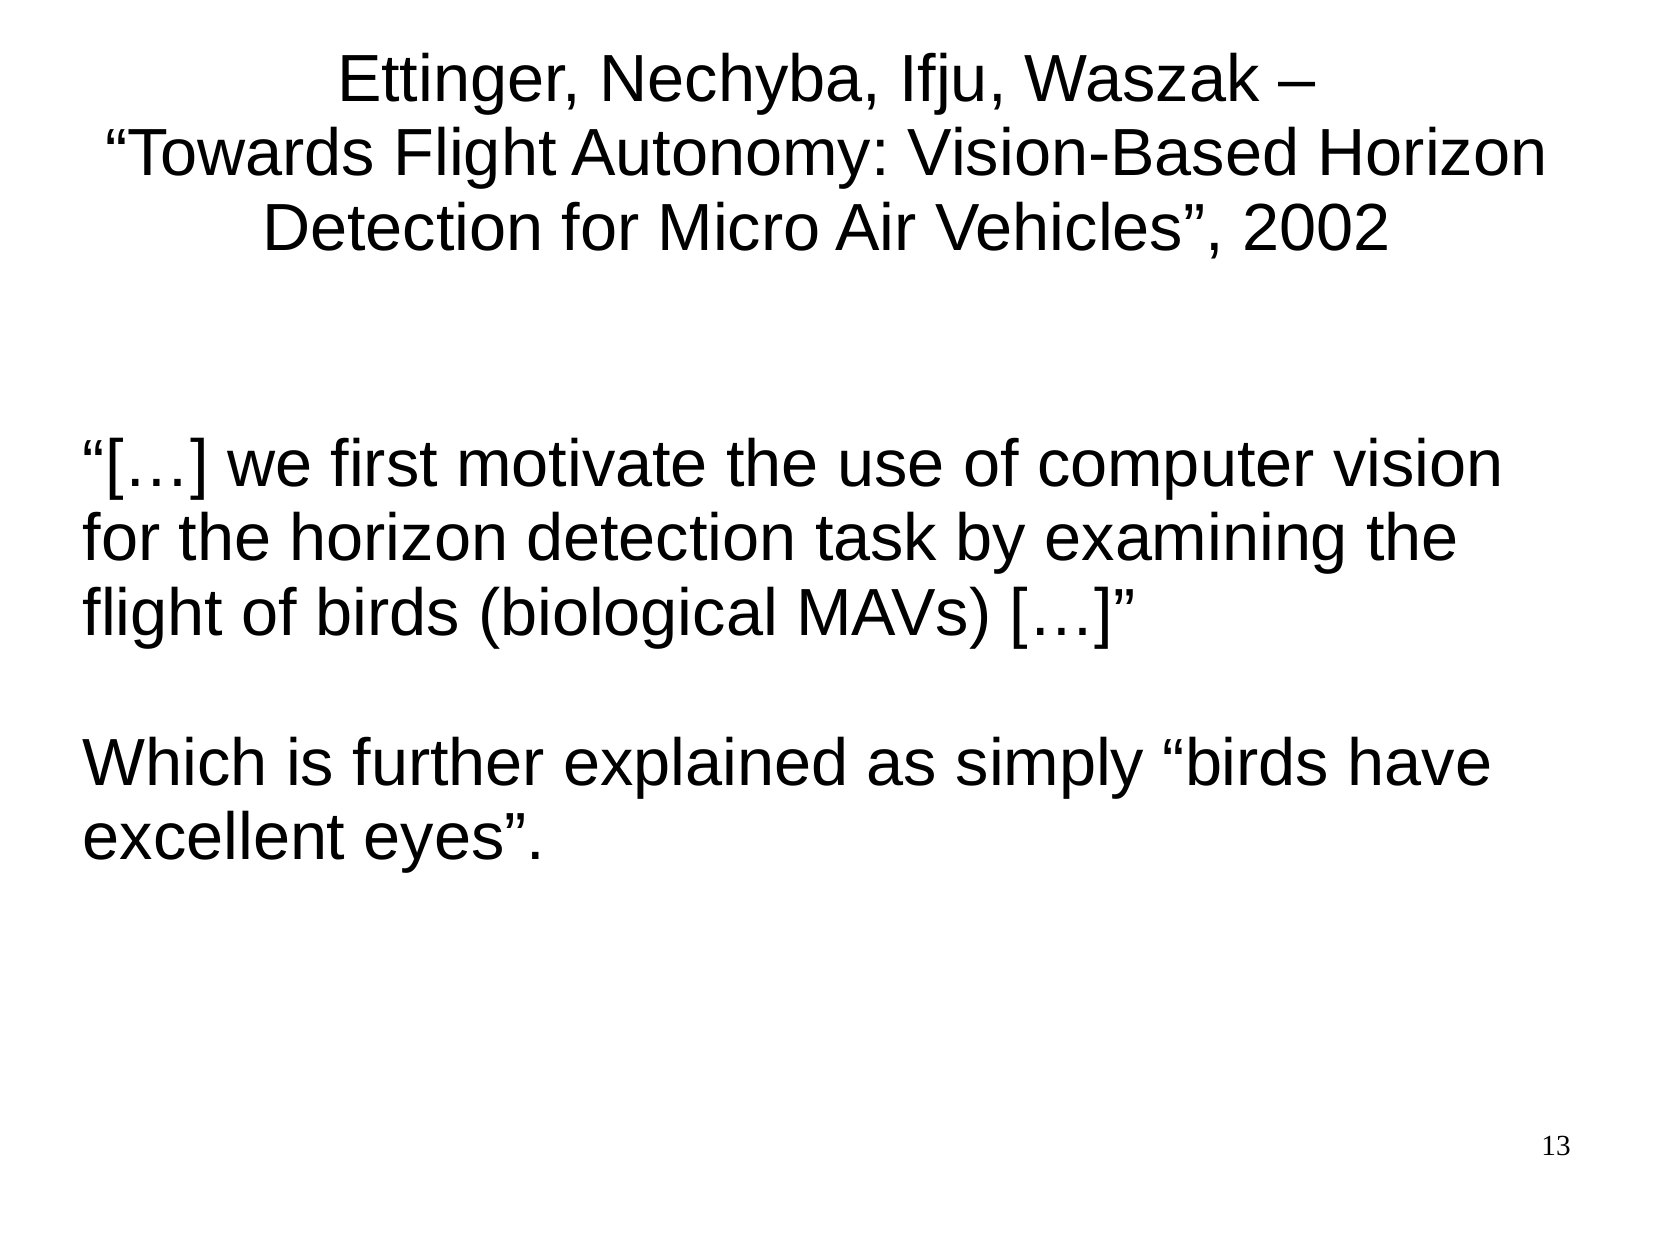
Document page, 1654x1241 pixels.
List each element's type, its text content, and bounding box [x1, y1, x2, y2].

subtitle “[…] we first motivate the use of computer vision for the horizon detection task by examining the flight of birds (biological MAVs) […]” Which is further explained as simply “birds have excellent eyes”. [82, 290, 1538, 1010]
title Ettinger, Nechyba, Ifju, Waszak – “Towards Flight Autonomy: Vision-Based Horizon Detection for Micro Air Vehicles”, 2002 [82, 40, 1571, 265]
